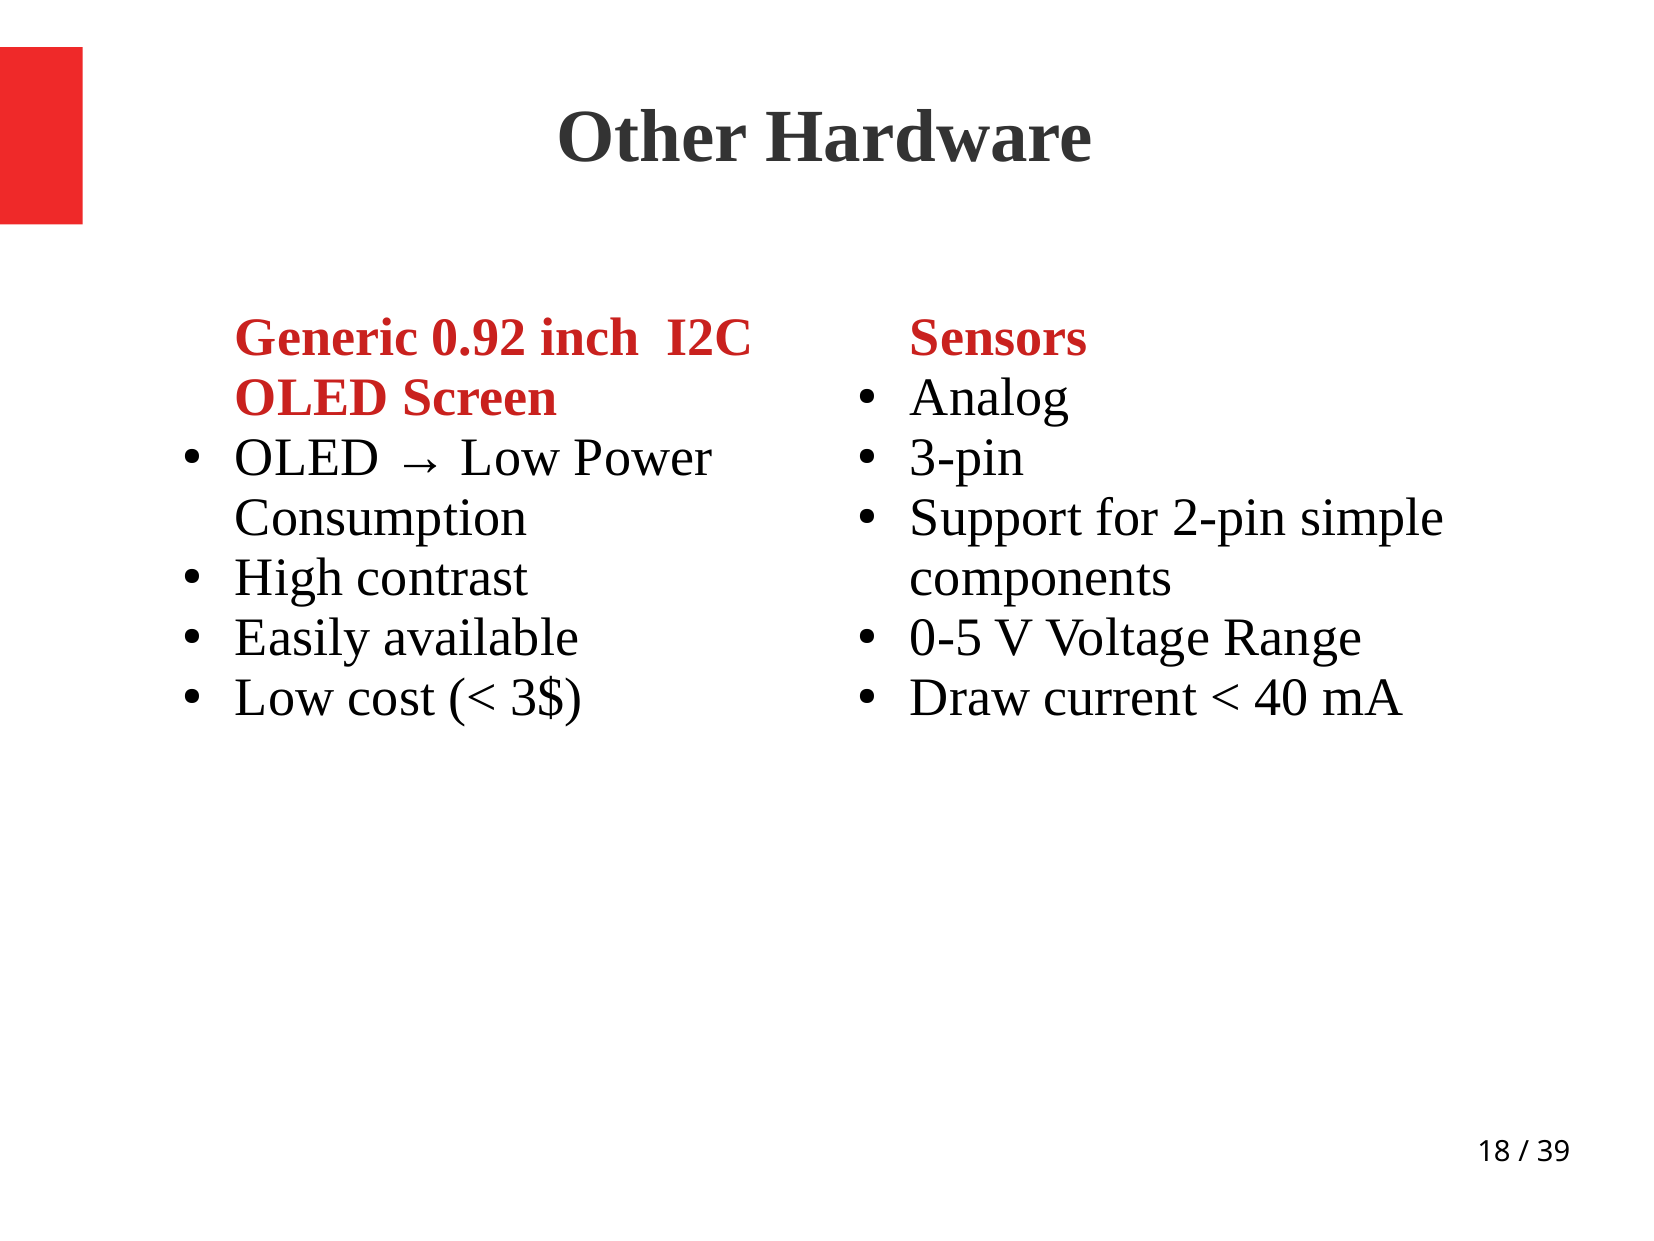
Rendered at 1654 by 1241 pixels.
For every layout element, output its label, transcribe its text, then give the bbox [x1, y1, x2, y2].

text_box Sensors Analog 3-pin Support for 2-pin simple components 0-5 V Voltage Range Draw current < 40 mA [825, 300, 1501, 1051]
text_box Generic 0.92 inch I2C OLED Screen OLED → Low Power Consumption High contrast Easily available Low cost (< 3$) [150, 300, 825, 1051]
title Other Hardware [150, 46, 1501, 226]
